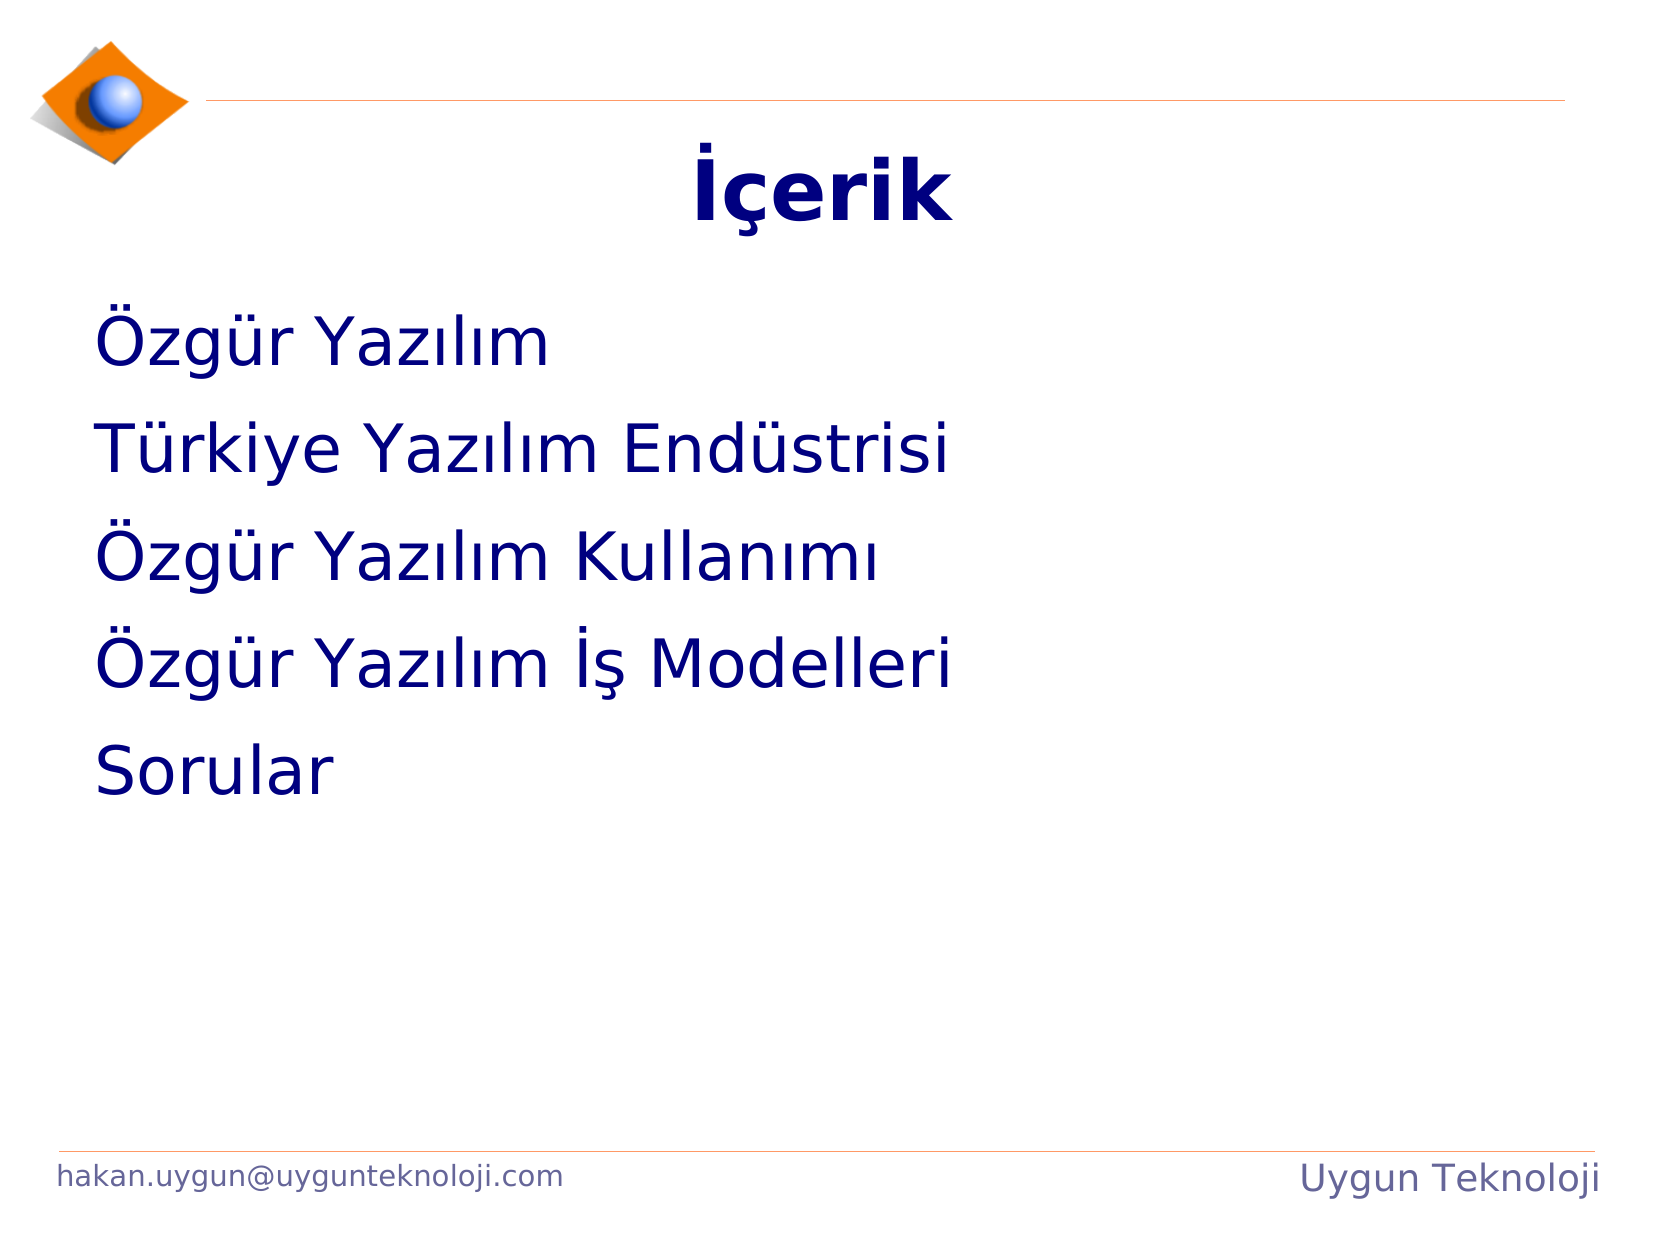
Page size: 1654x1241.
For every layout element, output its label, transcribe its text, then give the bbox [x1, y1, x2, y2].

title İçerik [76, 88, 1565, 296]
list Özgür Yazılım Türkiye Yazılım Endüstrisi Özgür Yazılım Kullanımı Özgür Yazılım İş Modelleri Sorular [76, 303, 1565, 1123]
picture [29, 29, 191, 178]
